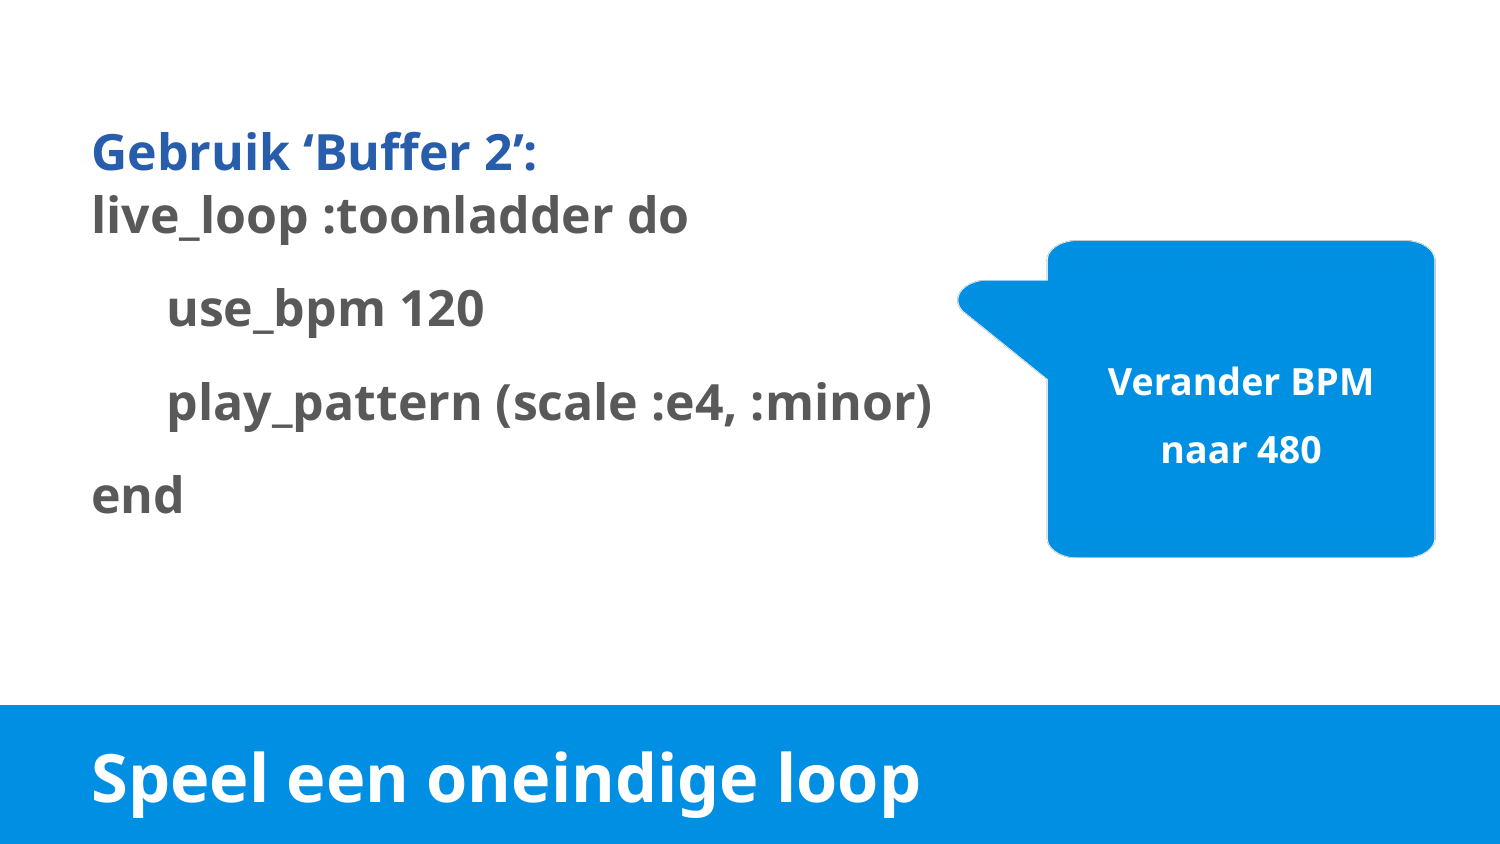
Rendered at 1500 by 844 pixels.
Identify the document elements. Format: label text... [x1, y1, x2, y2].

text_box Verander BPM naar 480 [1049, 273, 1433, 534]
picture [898, 200, 1497, 598]
list live_loop :toonladder do use_bpm 120 play_pattern (scale :e4, :minor) end [76, 168, 1454, 500]
subtitle Gebruik ‘Buffer 2’: [76, 75, 1438, 152]
picture [0, 705, 1500, 844]
title Speel een oneindige loop [76, 721, 1500, 828]
